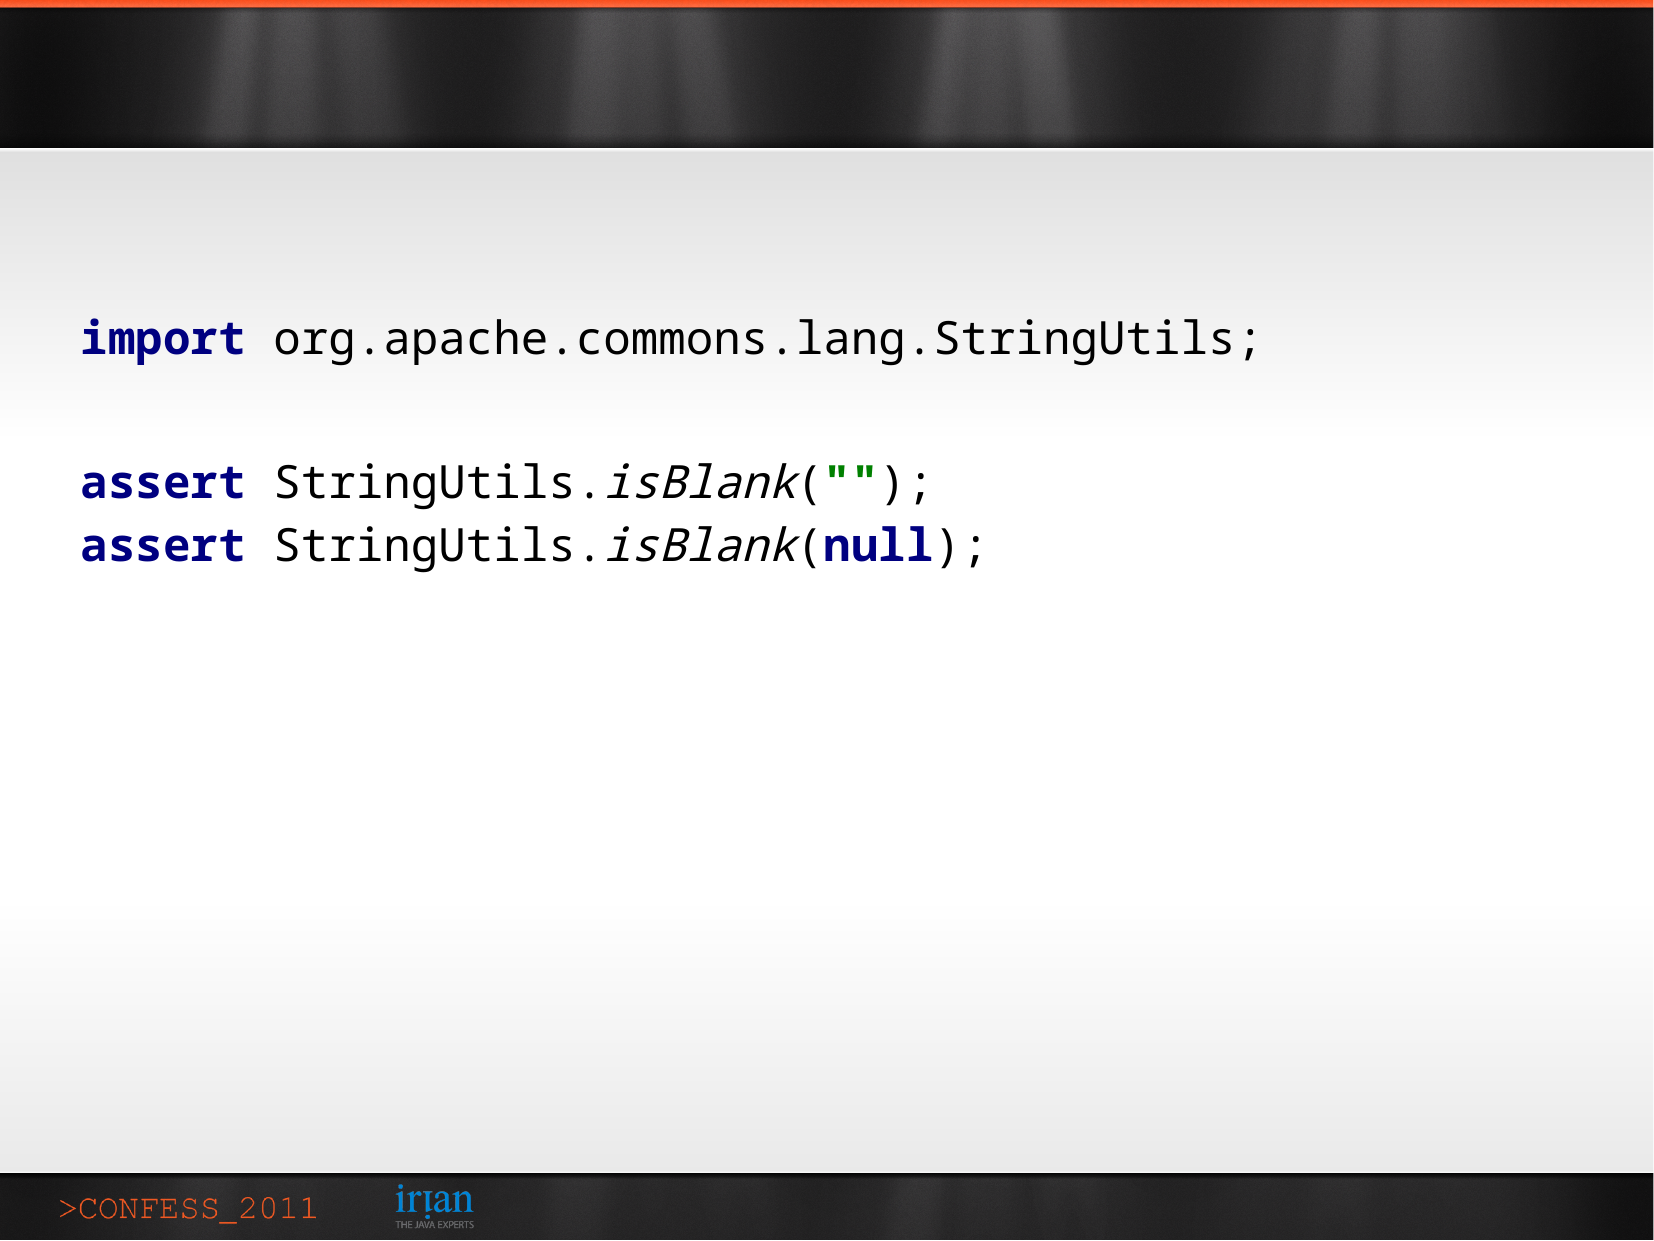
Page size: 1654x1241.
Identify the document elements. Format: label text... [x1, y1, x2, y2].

subtitle import org.apache.commons.lang.StringUtils; assert StringUtils.isBlank(""); assert StringUtils.isBlank(null); [80, 305, 1570, 1125]
picture [0, 0, 1654, 1240]
